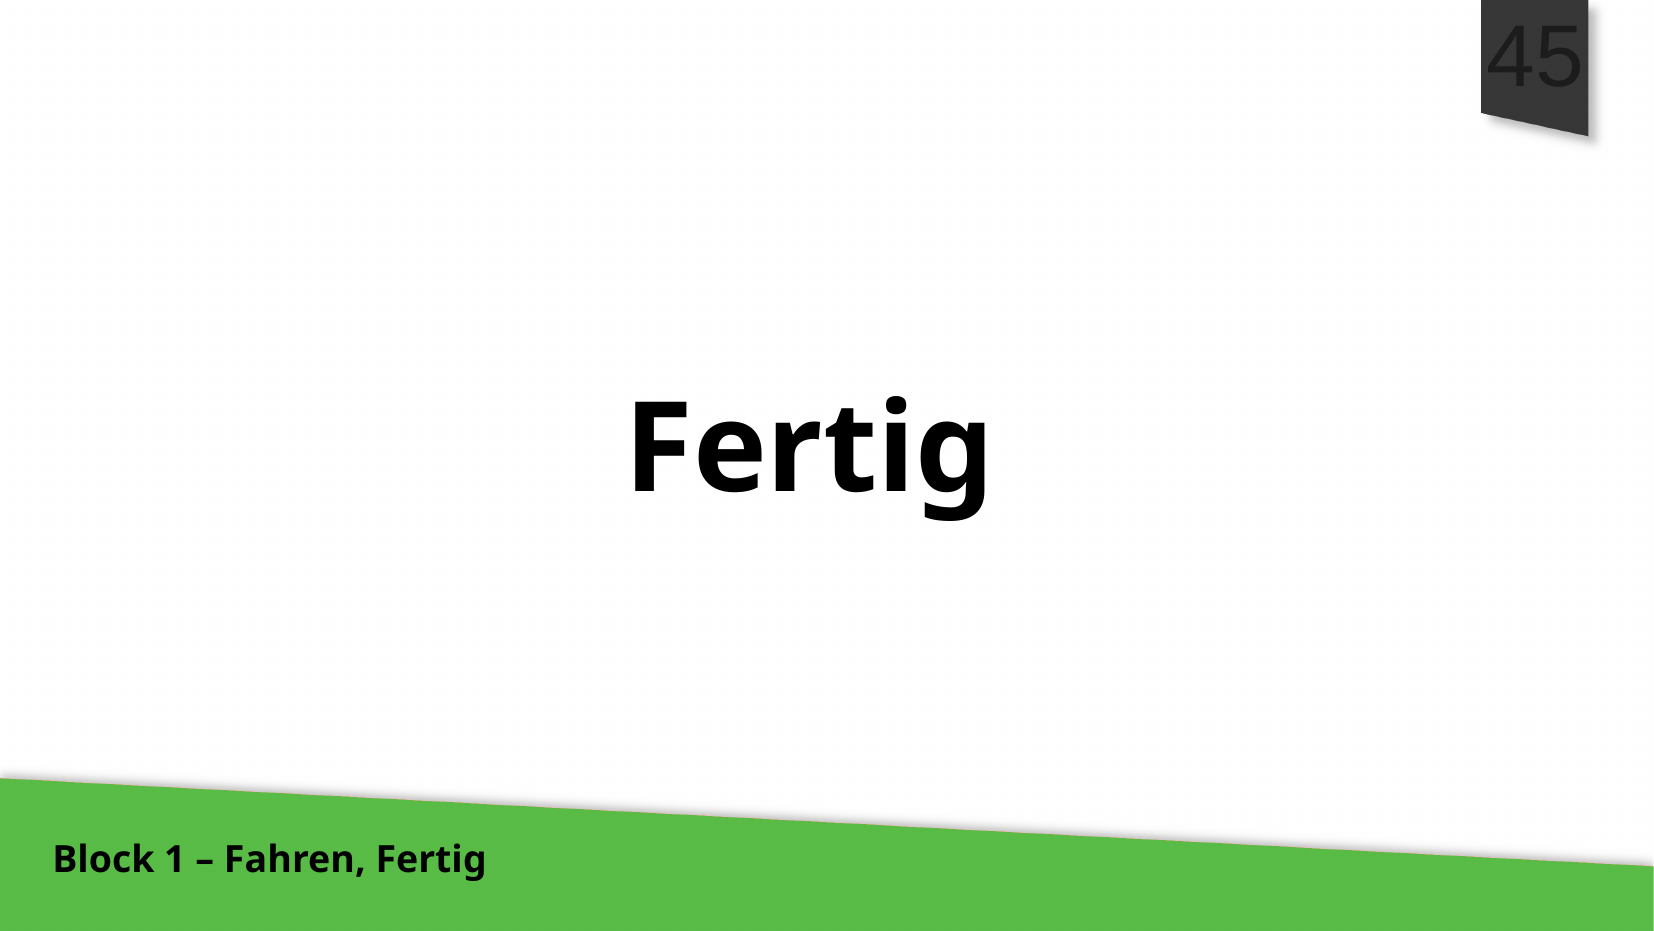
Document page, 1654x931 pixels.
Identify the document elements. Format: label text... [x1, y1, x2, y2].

text_box Block 1 – Fahren, Fertig [37, 825, 863, 901]
text_box <number> [923, 0, 1599, 141]
picture [0, 0, 1654, 931]
title Fertig [120, 361, 1501, 526]
